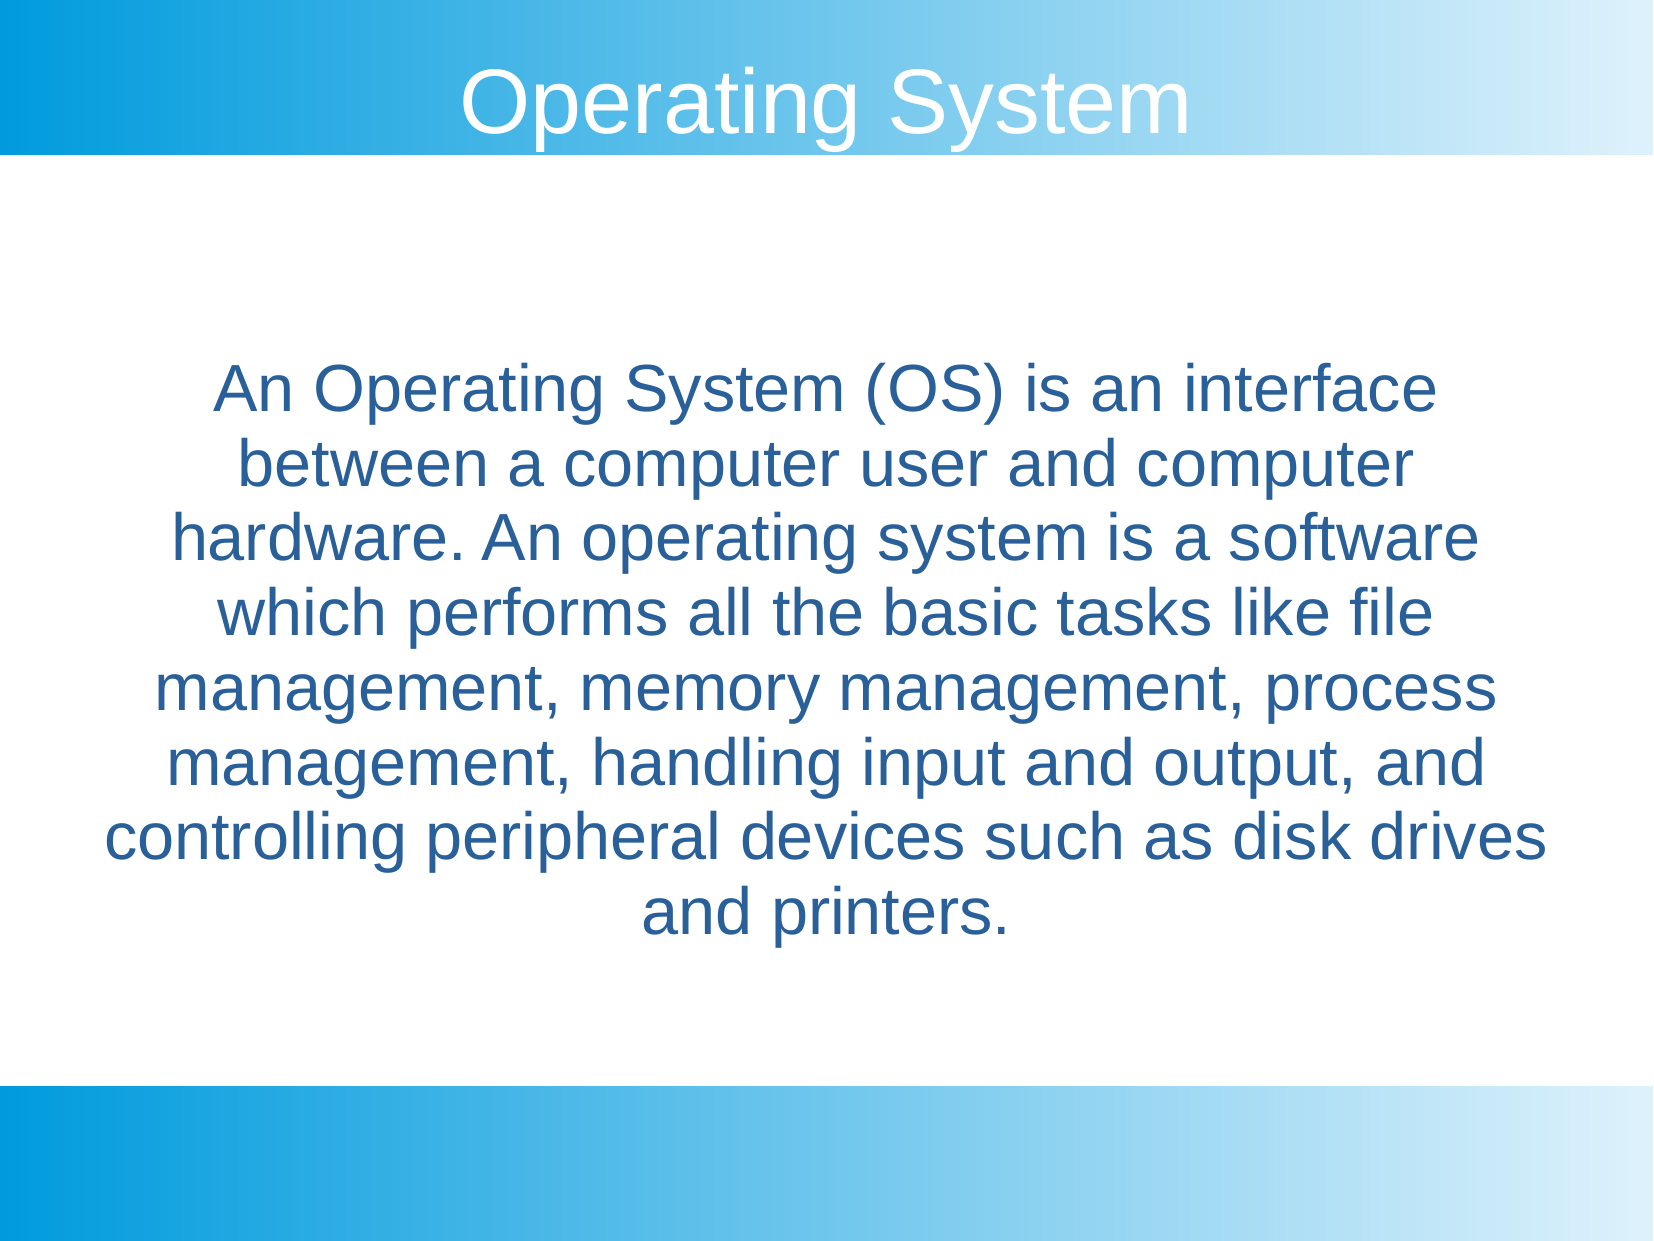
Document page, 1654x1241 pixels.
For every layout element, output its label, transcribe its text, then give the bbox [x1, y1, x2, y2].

subtitle An Operating System (OS) is an interface between a computer user and computer hardware. An operating system is a software which performs all the basic tasks like file management, memory management, process management, handling input and output, and controlling peripheral devices such as disk drives and printers. [82, 290, 1571, 1010]
title Operating System [82, 49, 1571, 155]
